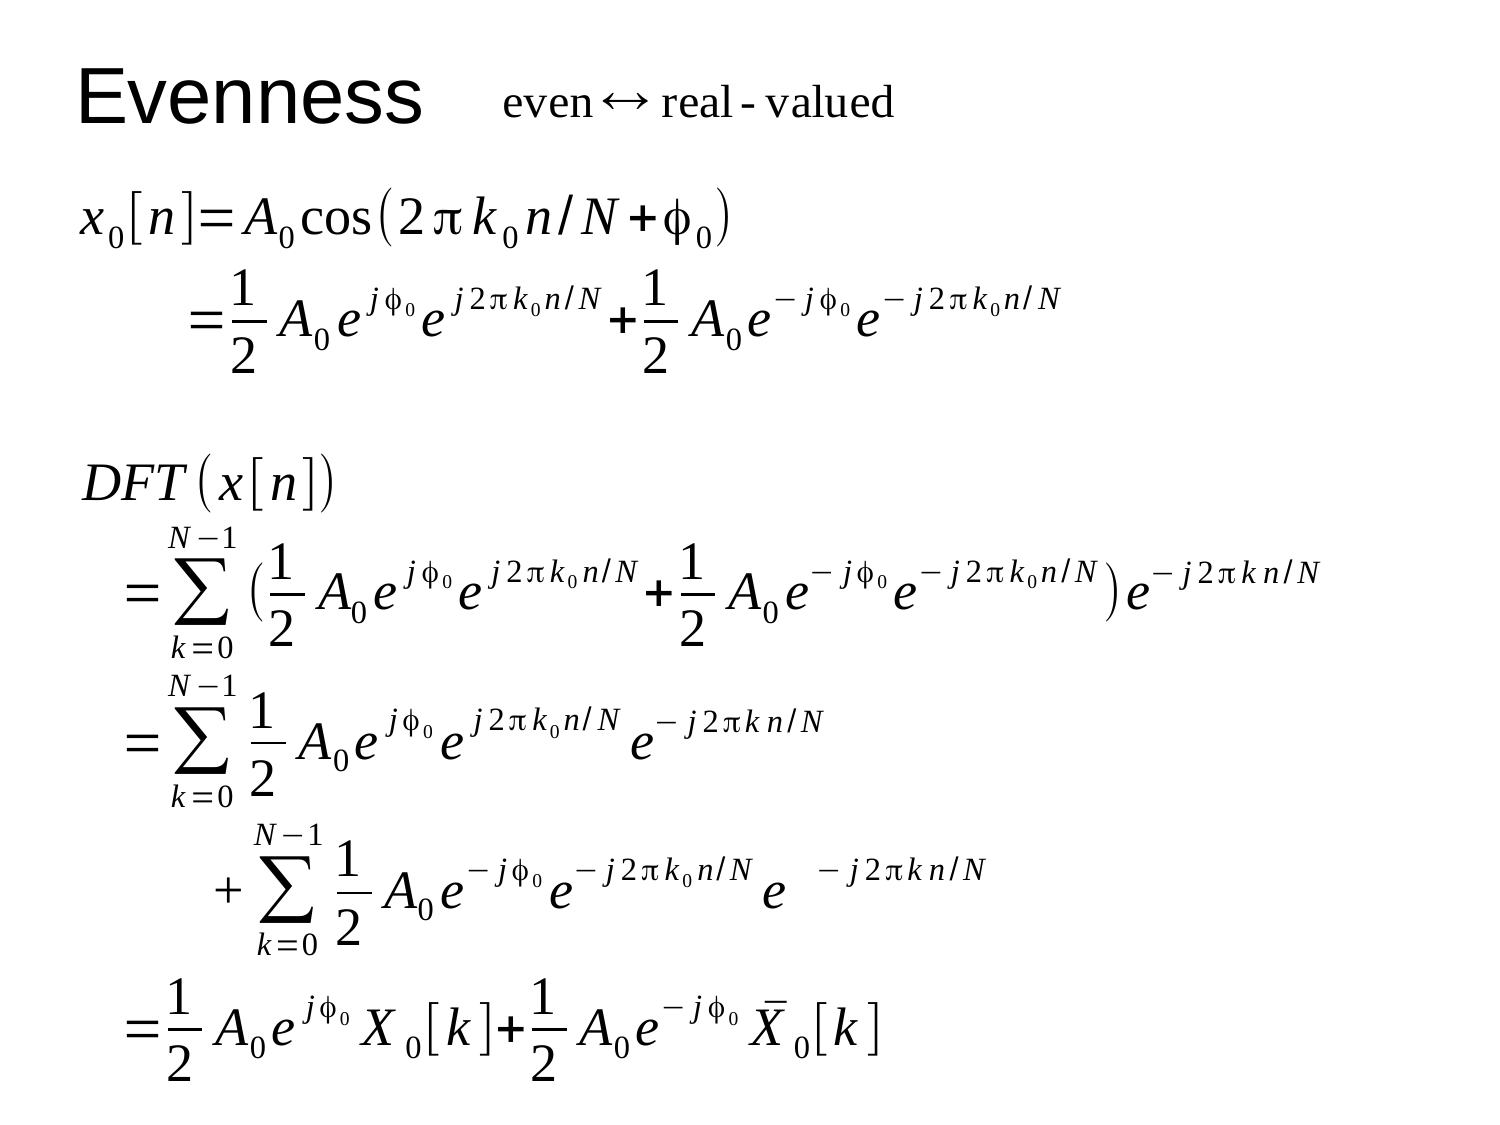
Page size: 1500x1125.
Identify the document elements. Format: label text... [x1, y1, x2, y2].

picture [495, 75, 901, 130]
chart [71, 185, 1330, 1094]
title Evenness [75, 27, 1425, 165]
